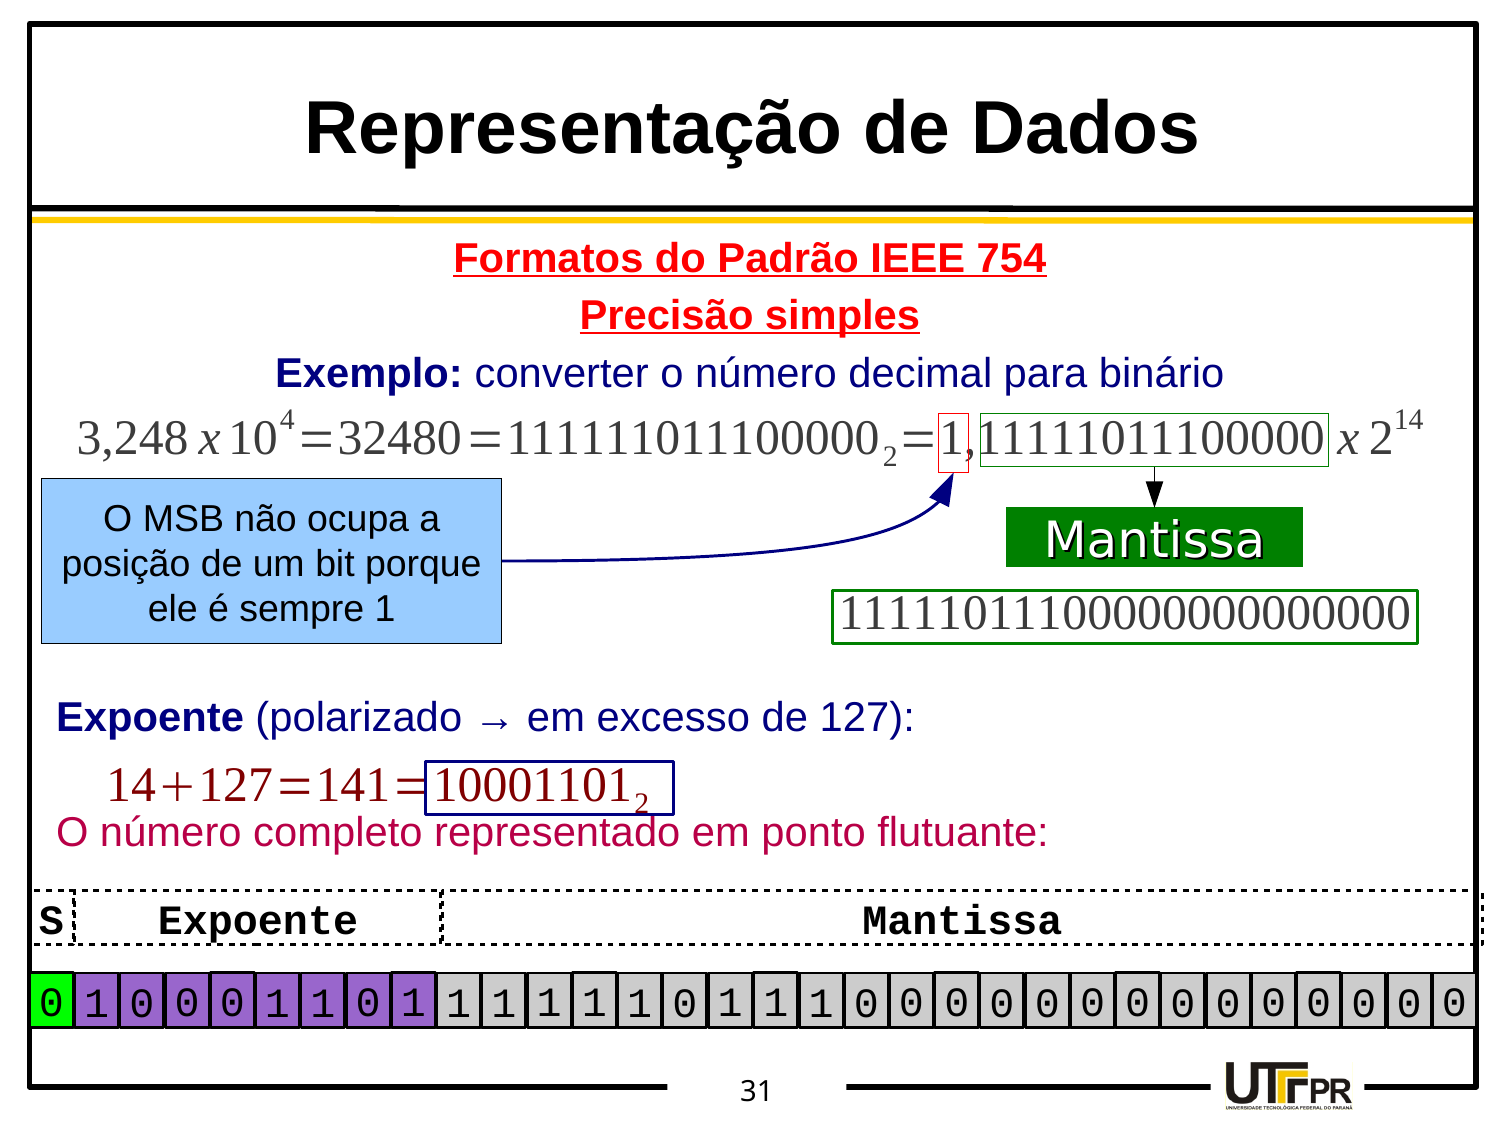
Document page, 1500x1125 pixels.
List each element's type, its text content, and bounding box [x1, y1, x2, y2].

text_box 0 [346, 972, 391, 1028]
title Representação de Dados [29, 85, 1477, 180]
text_box 0 [29, 972, 74, 1028]
text_box 1 [301, 972, 345, 1028]
text_box 0 [1296, 972, 1341, 1028]
text_box 1 [617, 972, 662, 1028]
text_box 0 [1432, 972, 1477, 1028]
text_box 1 [753, 972, 798, 1028]
chart [834, 592, 1416, 641]
text_box 0 [889, 972, 934, 1028]
text_box 1 [436, 972, 481, 1028]
text_box 0 [1341, 972, 1386, 1028]
text_box S [29, 890, 74, 945]
chart [427, 763, 655, 813]
text_box O MSB não ocupa a posição de um bit porque ele é sempre 1 [41, 478, 502, 644]
list Formatos do Padrão IEEE 754 Precisão simples Exemplo: converter o número decimal para binário Expoente (polarizado → em excesso de 127): O número completo representado em ponto flutuante: [41, 231, 1459, 1059]
text_box 0 [844, 972, 889, 1028]
text_box 1 [74, 972, 119, 1028]
text_box 0 [662, 972, 707, 1028]
chart [981, 414, 1328, 466]
text_box Mantissa [442, 890, 1483, 945]
text_box 1 [572, 972, 617, 1028]
chart [939, 414, 968, 472]
text_box Expoente [74, 890, 441, 945]
chart [99, 757, 655, 820]
text_box 1 [391, 972, 436, 1028]
text_box 0 [1160, 972, 1205, 1028]
text_box 0 [1115, 972, 1160, 1028]
text_box 0 [1025, 972, 1070, 1028]
text_box 0 [1206, 972, 1251, 1028]
text_box 1 [481, 972, 526, 1028]
text_box 1 [708, 972, 753, 1028]
text_box 1 [527, 972, 572, 1028]
text_box 0 [934, 972, 979, 1028]
text_box 0 [120, 972, 164, 1028]
text_box 1 [255, 972, 300, 1028]
chart [70, 402, 1430, 473]
picture [1225, 1062, 1353, 1110]
text_box 0 [165, 972, 210, 1028]
text_box 0 [1251, 972, 1296, 1028]
text_box 1 [799, 972, 844, 1028]
text_box 0 [1070, 972, 1115, 1028]
text_box 0 [210, 972, 255, 1028]
text_box 0 [980, 972, 1024, 1028]
chart [832, 585, 1420, 641]
text_box 0 [1387, 972, 1432, 1028]
text_box Mantissa [1006, 507, 1303, 567]
